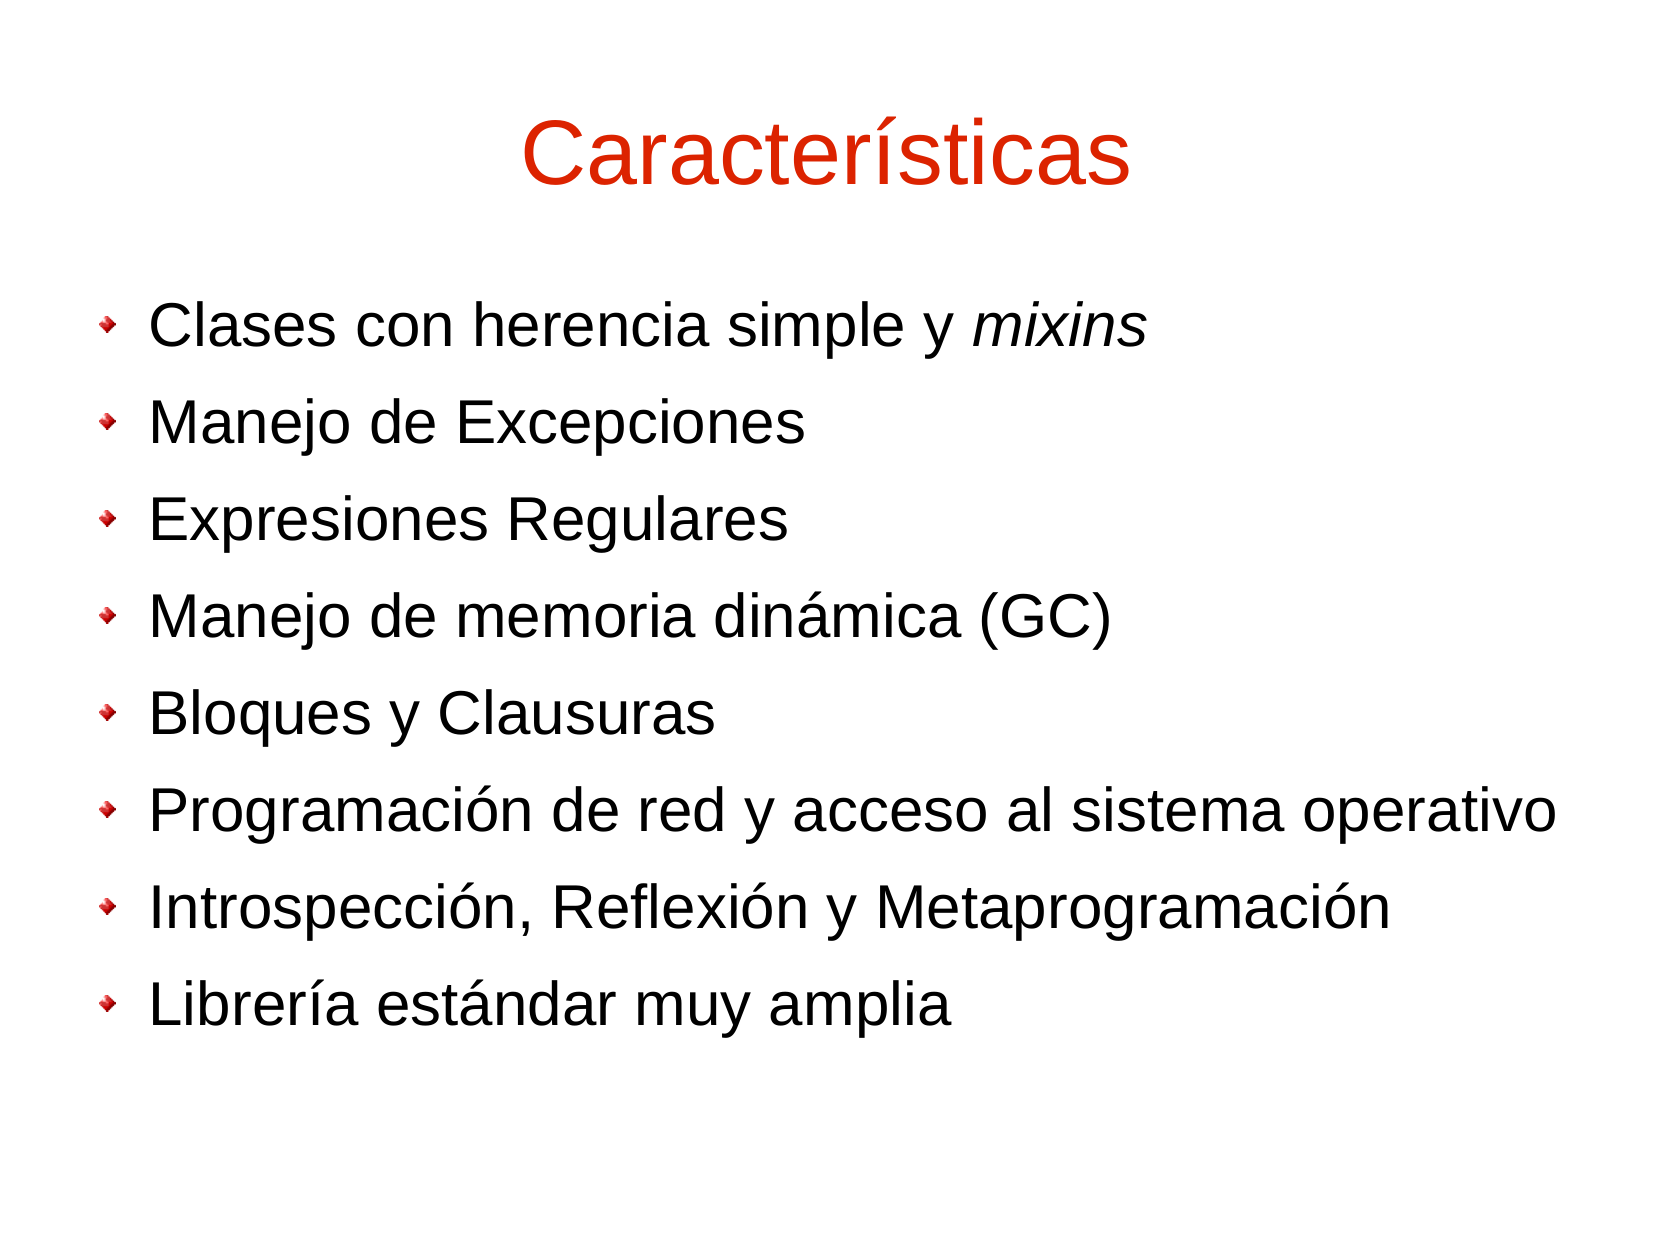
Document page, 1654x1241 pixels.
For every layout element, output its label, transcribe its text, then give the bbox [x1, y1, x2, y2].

list Clases con herencia simple y mixins Manejo de Excepciones Expresiones Regulares Manejo de memoria dinámica (GC) Bloques y Clausuras Programación de red y acceso al sistema operativo Introspección, Reflexión y Metaprogramación Librería estándar muy amplia [82, 290, 1571, 1109]
title Características [82, 49, 1571, 257]
